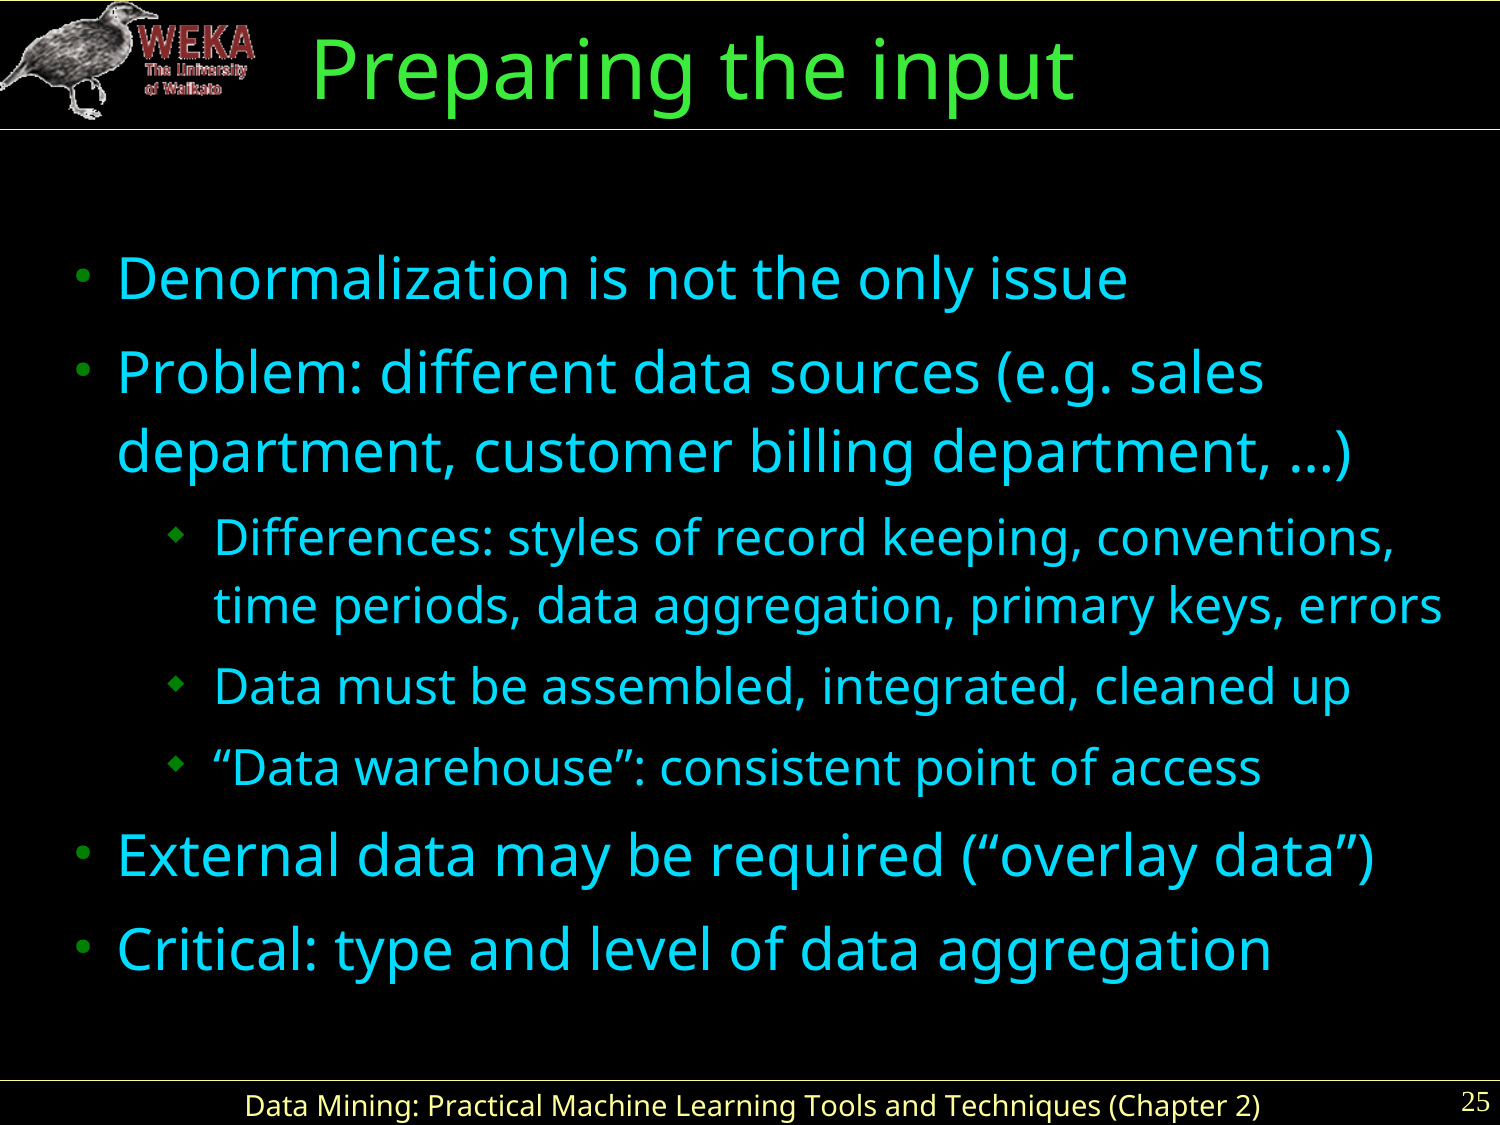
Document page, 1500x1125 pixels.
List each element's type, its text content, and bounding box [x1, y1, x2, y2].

picture [0, 1, 266, 129]
title Preparing the input [295, 0, 1500, 148]
text_box Denormalization is not the only issue Problem: different data sources (e.g. sales department, customer billing department, …) Differences: styles of record keeping, conventions, time periods, data aggregation, primary keys, errors Data must be assembled, integrated, cleaned up “Data warehouse”: consistent point of access External data may be required (“overlay data”) Critical: type and level of data aggregation [59, 229, 1477, 905]
